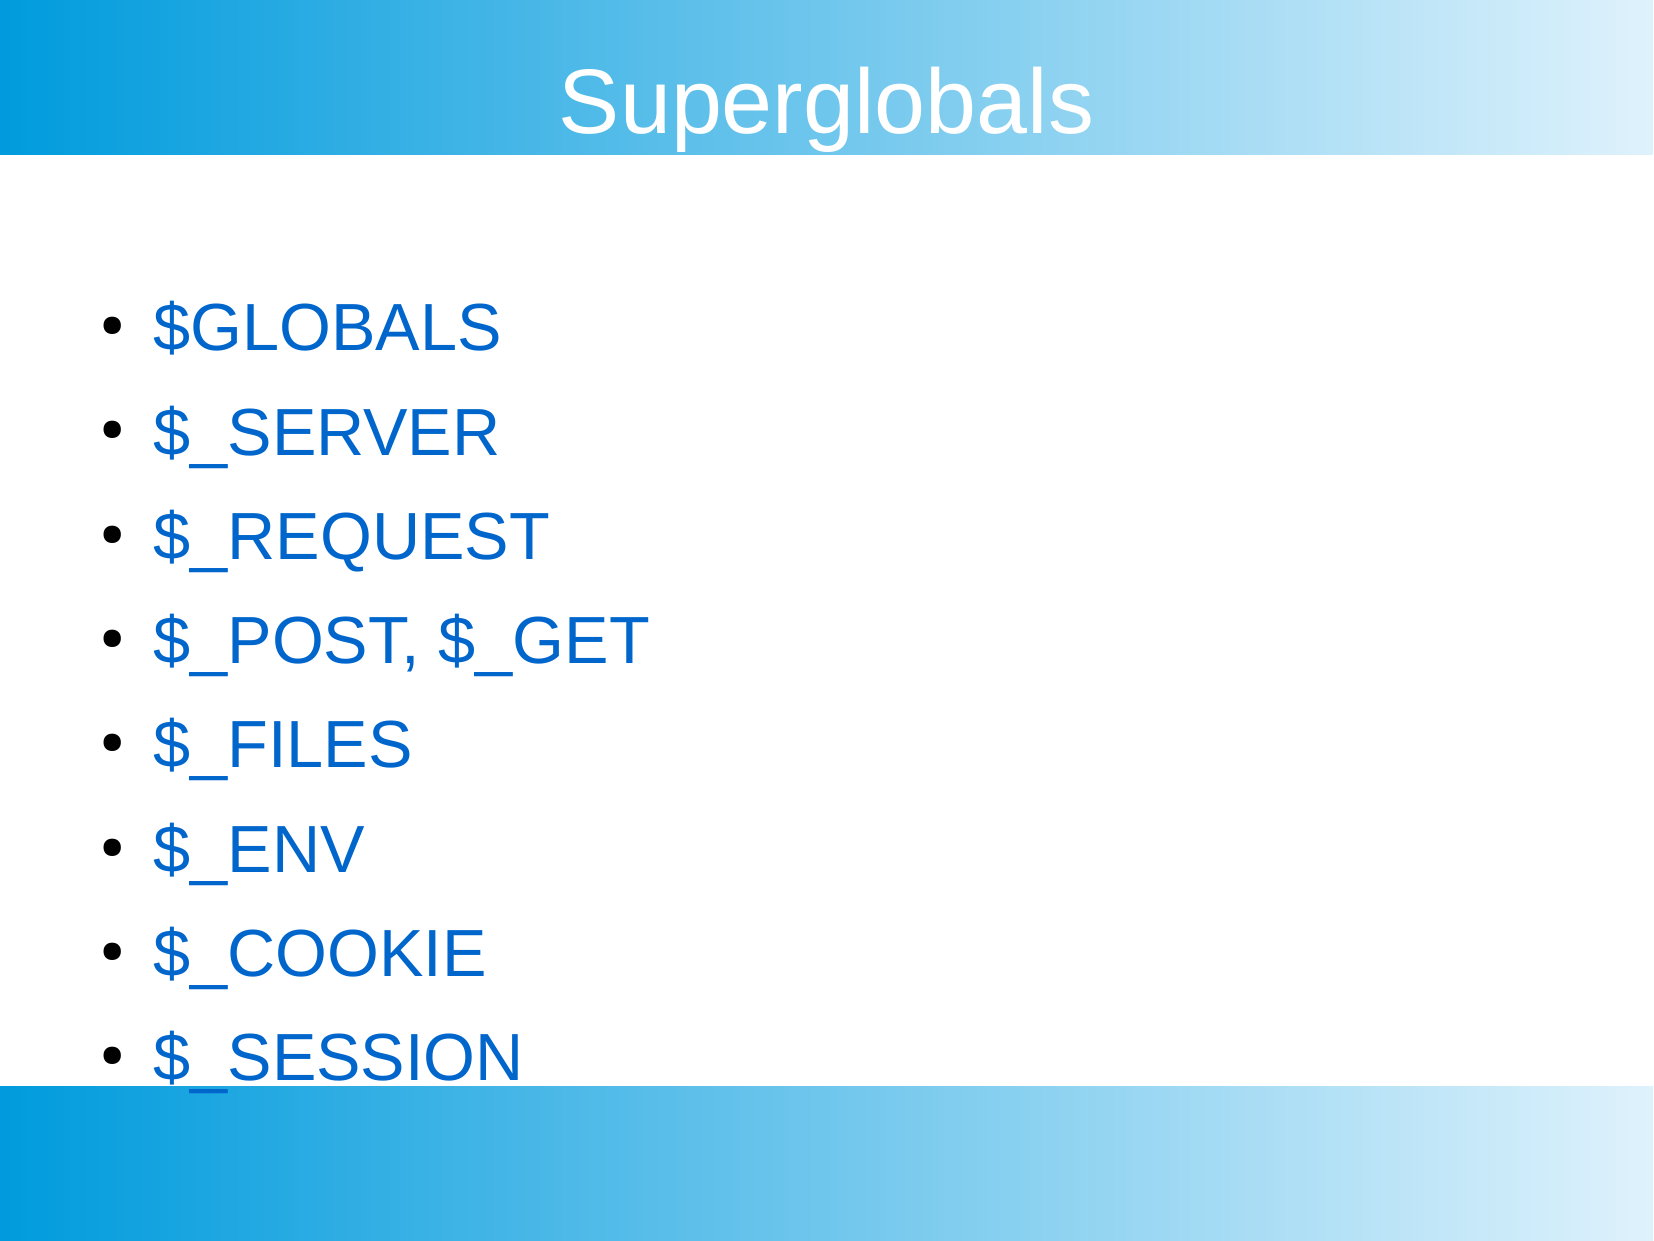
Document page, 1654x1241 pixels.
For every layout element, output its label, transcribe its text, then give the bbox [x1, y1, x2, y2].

title Superglobals [82, 49, 1571, 155]
list $GLOBALS $_SERVER $_REQUEST $_POST, $_GET $_FILES $_ENV $_COOKIE $_SESSION [82, 290, 1571, 1010]
